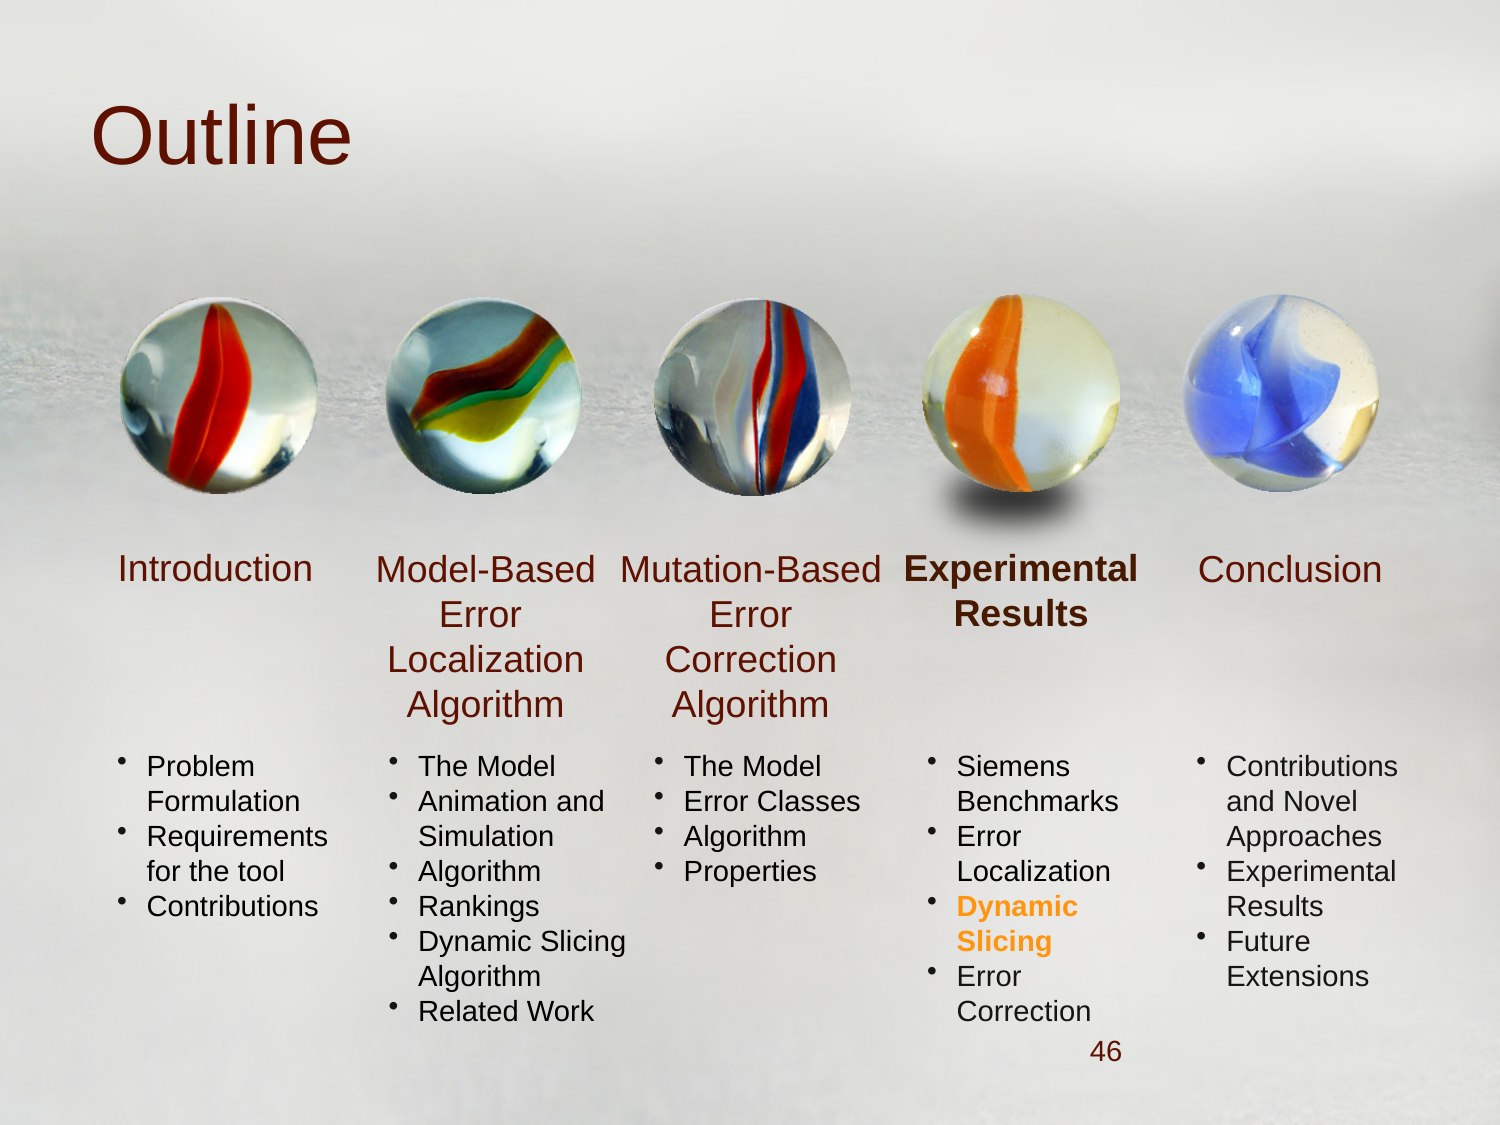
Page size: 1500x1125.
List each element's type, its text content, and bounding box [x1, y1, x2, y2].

text_box The Model Animation and Simulation Algorithm Rankings Dynamic Slicing Algorithm Related Work [373, 740, 639, 1125]
text_box Mutation-Based Error Correction Algorithm [604, 537, 897, 732]
text_box The Model Error Classes Algorithm Properties [639, 740, 912, 1125]
text_box Introduction [102, 536, 328, 597]
text_box Contributions and Novel Approaches Experimental Results Future Extensions [1181, 740, 1440, 1125]
text_box Conclusion [1183, 537, 1398, 597]
text_box Siemens Benchmarks Error Localization Dynamic Slicing Error Correction [912, 740, 1155, 1125]
picture [0, 0, 1500, 1125]
text_box Problem Formulation Requirements for the tool Contributions [102, 740, 360, 1125]
text_box Experimental Results [888, 536, 1154, 642]
title Outline [75, 37, 1425, 225]
text_box Model-Based Error Localization Algorithm [360, 537, 604, 732]
